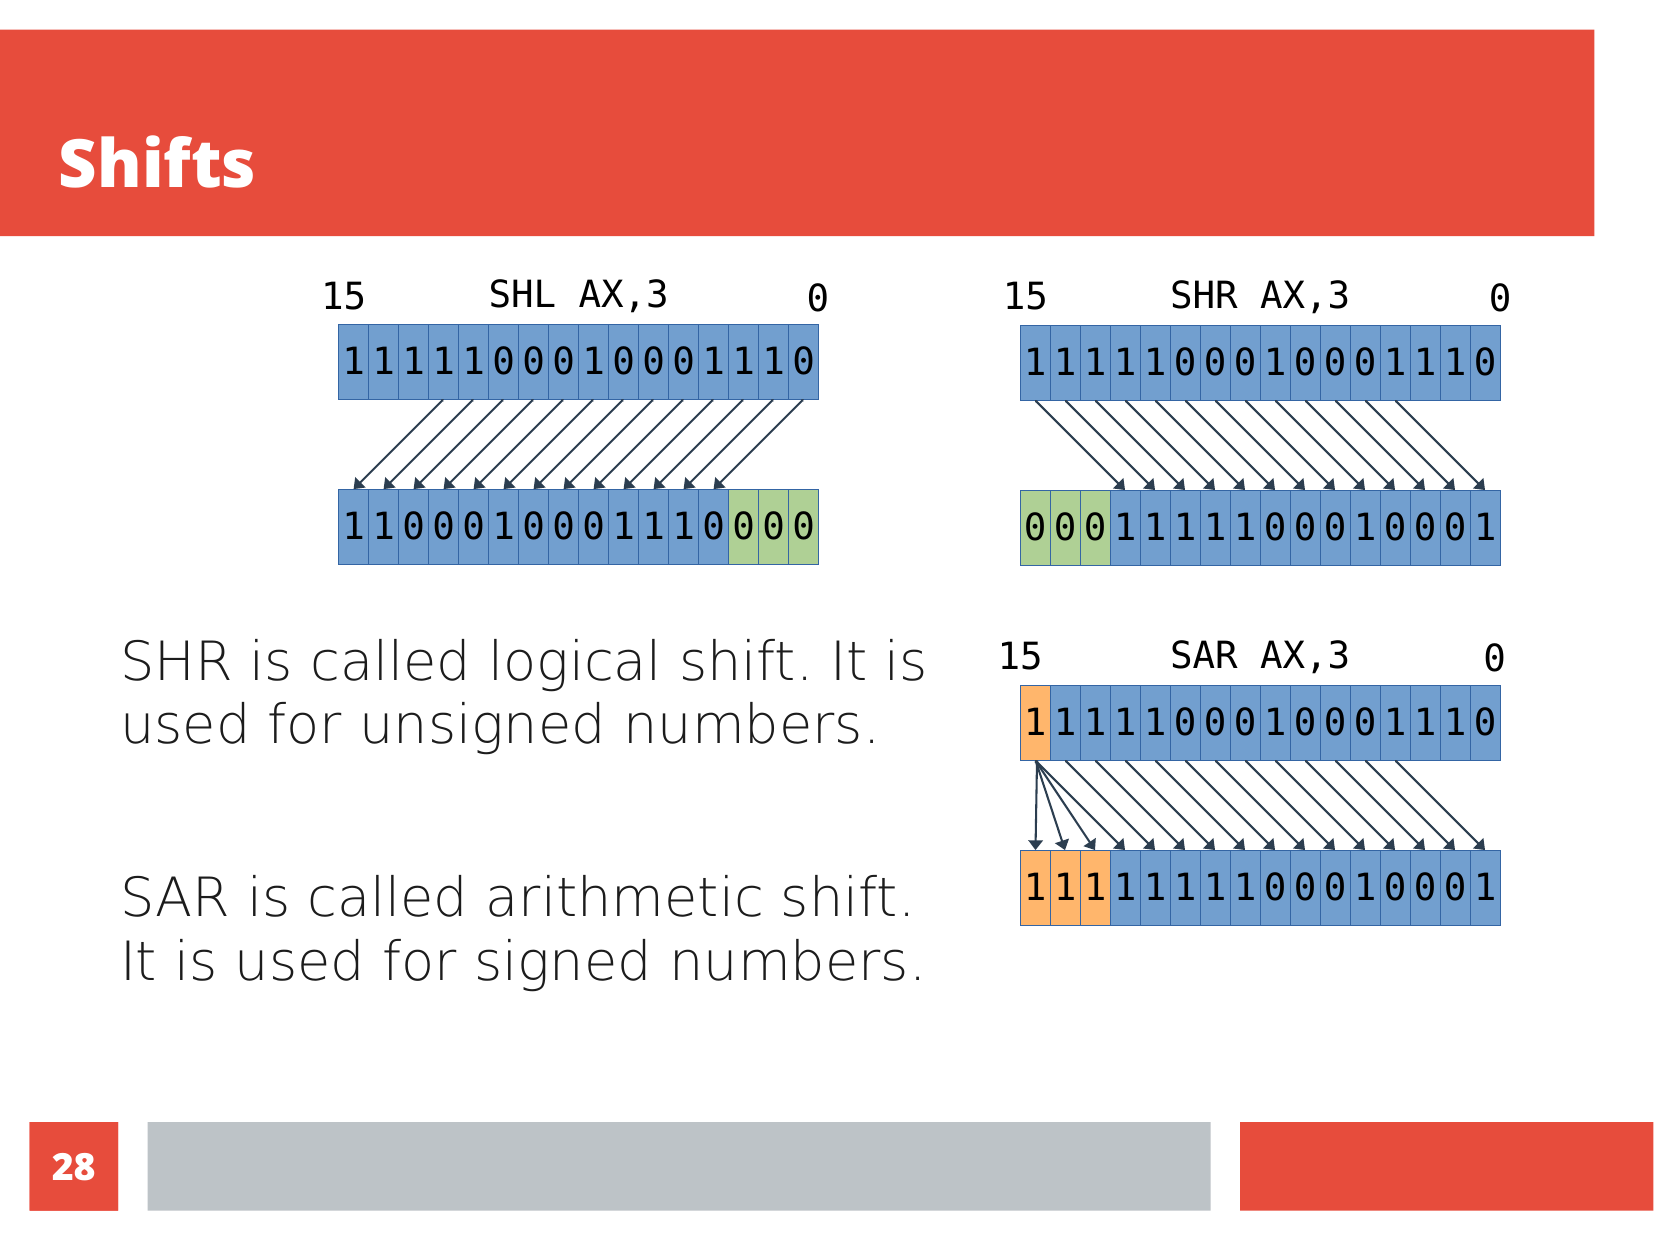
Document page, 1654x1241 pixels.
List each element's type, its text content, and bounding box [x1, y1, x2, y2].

text_box 0 [1320, 326, 1350, 401]
text_box 1 [608, 489, 638, 565]
text_box 1 [1170, 850, 1200, 926]
text_box 1 [1260, 686, 1290, 761]
text_box 1 [1170, 490, 1200, 566]
text_box 0 [608, 325, 638, 400]
text_box SHR AX,3 [1110, 265, 1411, 326]
text_box 1 [1380, 326, 1410, 401]
text_box 1 [1020, 850, 1050, 926]
text_box 0 [1320, 490, 1350, 566]
text_box 0 [728, 489, 758, 565]
text_box SHL AX,3 [428, 264, 729, 325]
text_box 1 [1140, 686, 1170, 761]
text_box 1 [1110, 686, 1140, 761]
text_box 0 [803, 271, 834, 326]
text_box 0 [1170, 686, 1200, 761]
text_box 1 [1230, 490, 1260, 566]
text_box 1 [1020, 325, 1050, 401]
text_box 15 [350, 285, 359, 292]
text_box 0 [1440, 490, 1470, 566]
list SHR is called logical shift. It is used for unsigned numbers. SAR is called arithmetic shift. It is used for signed numbers. [120, 630, 946, 1096]
text_box 0 [518, 325, 548, 400]
text_box 1 [428, 325, 458, 400]
text_box 1 [1350, 850, 1380, 926]
text_box 1 [728, 324, 758, 400]
text_box 15 [328, 270, 359, 325]
text_box 0 [1479, 631, 1510, 686]
text_box 1 [1080, 325, 1110, 401]
text_box 0 [1470, 685, 1501, 761]
text_box 15 [1005, 630, 1036, 685]
text_box 0 [1080, 490, 1110, 566]
text_box 1 [398, 324, 428, 400]
text_box 0 [488, 325, 518, 400]
text_box 1 [578, 325, 608, 400]
text_box 1 [1050, 850, 1080, 926]
text_box 0 [1410, 850, 1440, 926]
text_box 1 [1470, 850, 1501, 926]
text_box 1 [338, 489, 368, 565]
text_box 0 [1200, 326, 1230, 401]
text_box 0 [1230, 686, 1260, 761]
text_box 1 [1440, 325, 1470, 401]
text_box 15 [1032, 285, 1041, 292]
text_box 1 [1140, 850, 1170, 926]
text_box 1 [668, 489, 698, 565]
text_box 1 [1200, 850, 1230, 926]
text_box 0 [788, 489, 819, 565]
text_box 0 [1380, 490, 1410, 566]
text_box 0 [1380, 850, 1410, 926]
text_box 0 [1350, 686, 1380, 761]
text_box 1 [368, 324, 398, 400]
text_box 1 [1110, 326, 1140, 401]
text_box 0 [1170, 326, 1200, 401]
text_box 1 [1200, 490, 1230, 566]
text_box 0 [548, 489, 578, 565]
text_box 0 [458, 489, 488, 565]
text_box 0 [638, 325, 668, 400]
text_box 0 [428, 489, 458, 565]
text_box 1 [1080, 685, 1110, 761]
text_box 0 [1410, 490, 1440, 566]
text_box 1 [1050, 685, 1080, 761]
text_box 0 [1260, 490, 1290, 566]
text_box 0 [1350, 326, 1380, 401]
text_box 15 [328, 285, 332, 306]
text_box 1 [488, 489, 518, 565]
text_box 1 [368, 489, 398, 565]
text_box 1 [758, 324, 788, 400]
text_box 1 [1350, 490, 1380, 566]
text_box 1 [1410, 325, 1440, 401]
text_box 0 [398, 489, 428, 565]
text_box 0 [1230, 326, 1260, 401]
text_box 0 [758, 489, 788, 565]
text_box 1 [1140, 490, 1170, 566]
text_box 0 [1320, 850, 1350, 926]
text_box 1 [1230, 850, 1260, 926]
text_box 1 [338, 324, 368, 400]
text_box 0 [1440, 850, 1470, 926]
text_box 1 [1410, 685, 1440, 761]
text_box 0 [578, 489, 608, 565]
text_box 1 [1140, 326, 1170, 401]
text_box SAR AX,3 [1110, 625, 1411, 686]
text_box 1 [1020, 685, 1050, 761]
text_box 0 [1290, 490, 1320, 566]
text_box 0 [1290, 850, 1320, 926]
text_box 0 [1470, 325, 1501, 401]
text_box 1 [1050, 325, 1080, 401]
text_box 1 [1380, 686, 1410, 761]
text_box 15 [1027, 645, 1036, 652]
title Shifts [59, 59, 1595, 207]
text_box 0 [1020, 490, 1050, 566]
text_box 1 [1080, 850, 1110, 926]
text_box 1 [458, 325, 488, 400]
text_box 0 [698, 489, 728, 565]
text_box 1 [1440, 685, 1470, 761]
text_box 0 [1260, 850, 1290, 926]
text_box 15 [1010, 270, 1041, 325]
text_box 0 [1320, 686, 1350, 761]
text_box 1 [1470, 490, 1501, 566]
text_box 0 [788, 324, 819, 400]
text_box 1 [638, 489, 668, 565]
text_box 0 [668, 325, 698, 400]
text_box 0 [548, 325, 578, 400]
text_box 1 [1110, 490, 1140, 566]
text_box 0 [1050, 490, 1080, 566]
text_box 0 [1290, 326, 1320, 401]
text_box 1 [1110, 850, 1140, 926]
text_box 0 [1200, 686, 1230, 761]
text_box 1 [1260, 326, 1290, 401]
text_box 0 [518, 489, 548, 565]
text_box 1 [698, 325, 728, 400]
text_box 0 [1485, 271, 1516, 326]
text_box 0 [1290, 686, 1320, 761]
